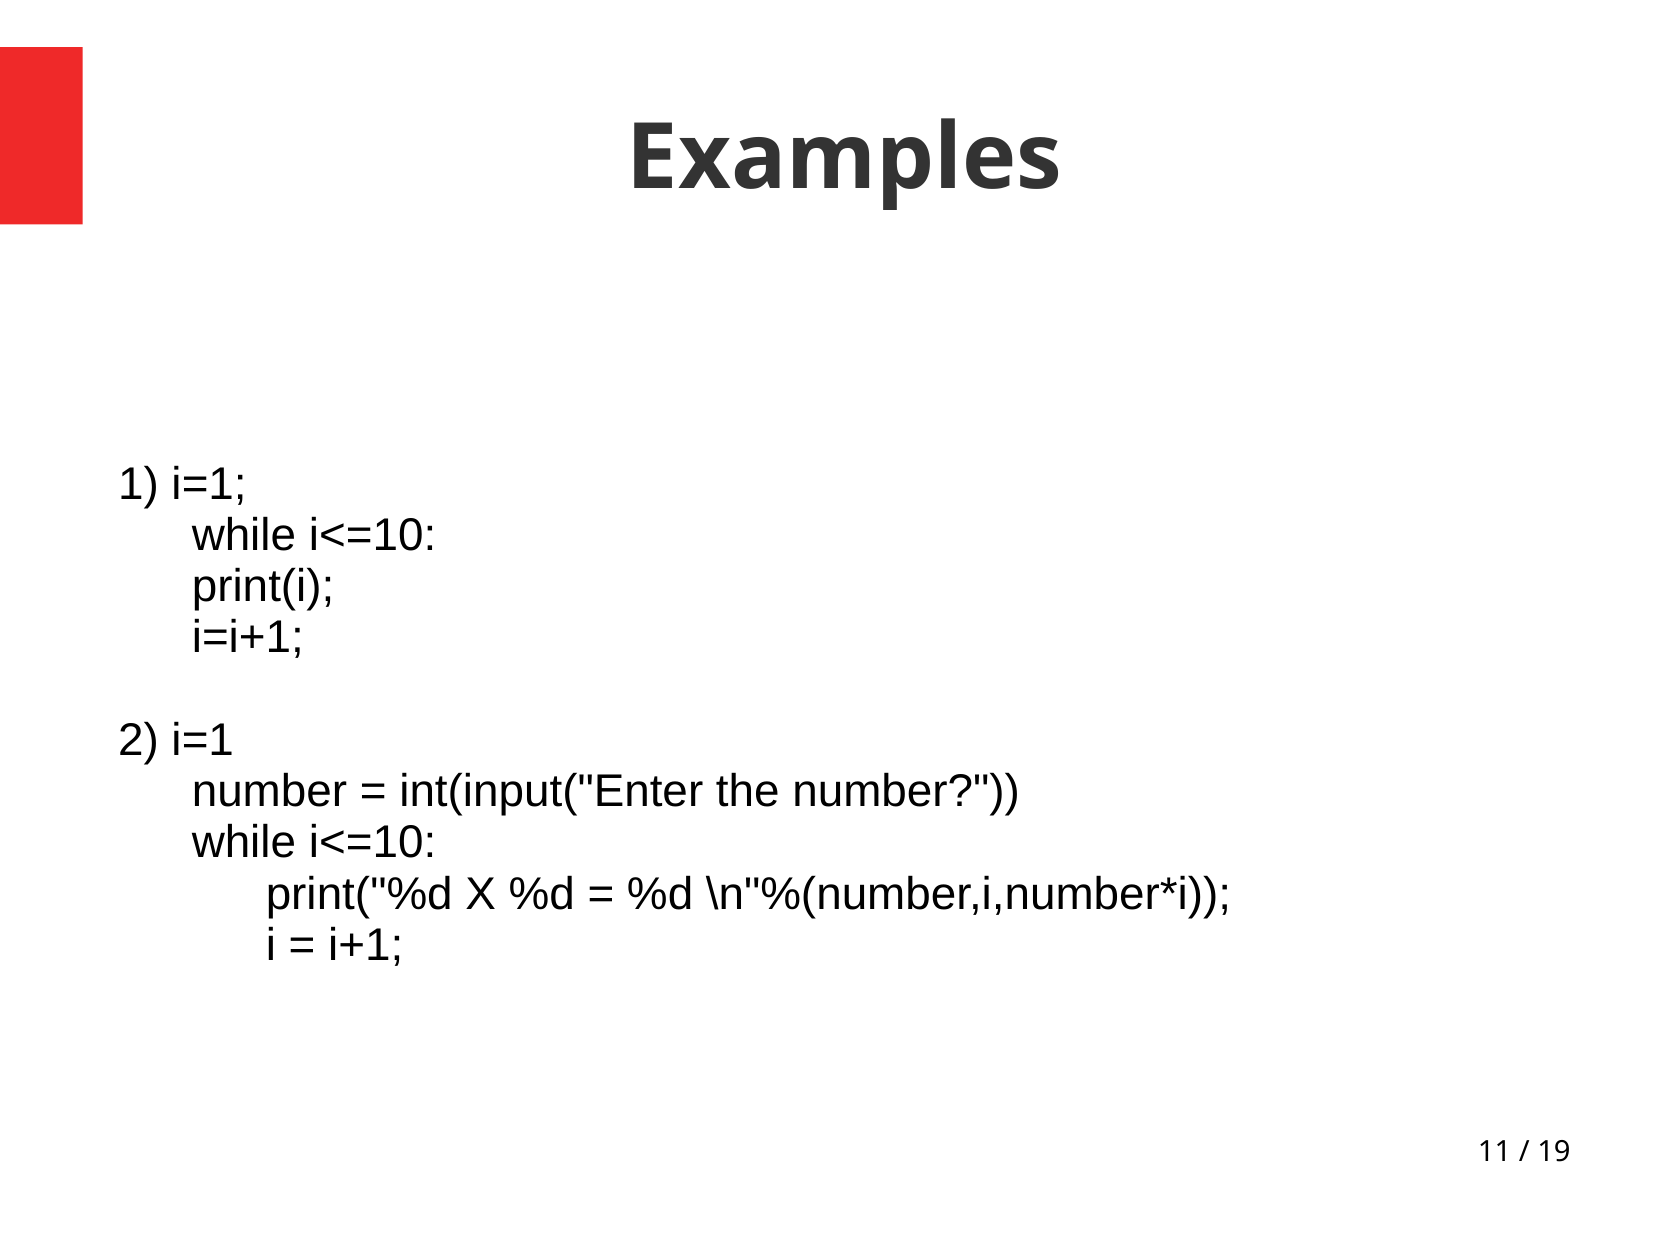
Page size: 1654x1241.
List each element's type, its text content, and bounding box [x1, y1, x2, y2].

title Examples [118, 49, 1571, 257]
subtitle 1) i=1; while i<=10: print(i); i=i+1; 2) i=1 number = int(input("Enter the number?")) while i<=10: print("%d X %d = %d \n"%(number,i,number*i)); i = i+1; [118, 354, 1536, 1074]
